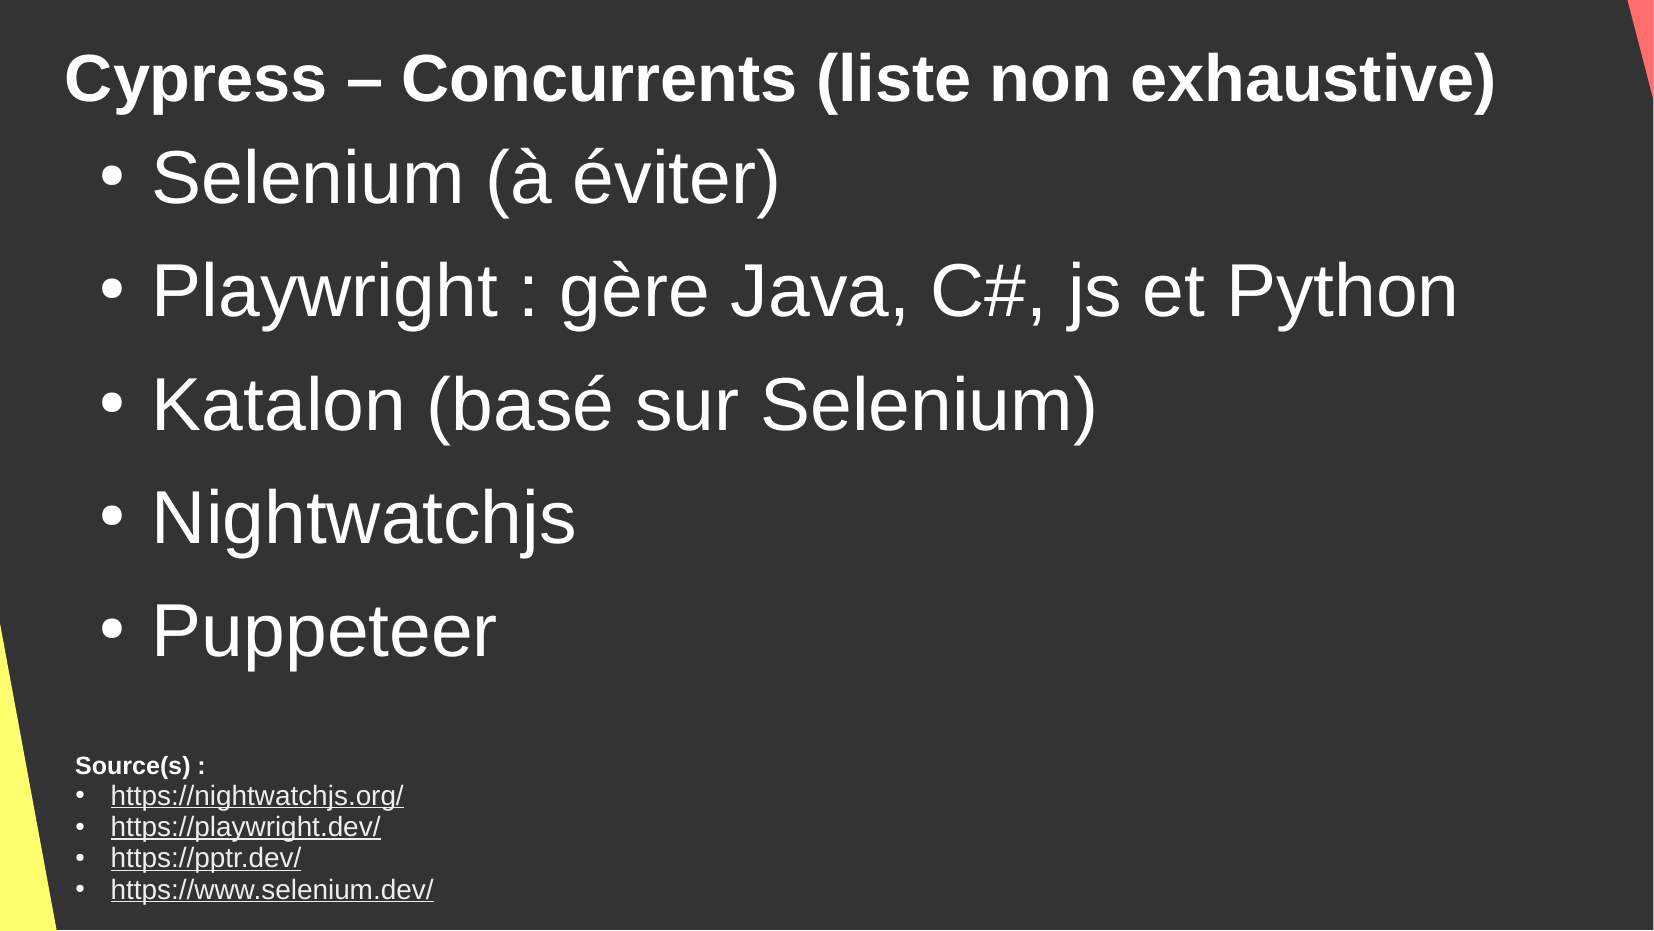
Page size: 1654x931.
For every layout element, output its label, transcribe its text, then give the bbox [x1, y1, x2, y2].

list Selenium (à éviter) Playwright : gère Java, C#, js et Python Katalon (basé sur Selenium) Nightwatchjs Puppeteer [80, 135, 1620, 739]
text_box [0, 623, 57, 931]
text_box Source(s) : https://nightwatchjs.org/ https://playwright.dev/ https://pptr.dev/ https://www.selenium.dev/ [60, 744, 1546, 913]
title Cypress – Concurrents (liste non exhaustive) [64, 40, 1635, 116]
text_box [1627, 0, 1654, 103]
